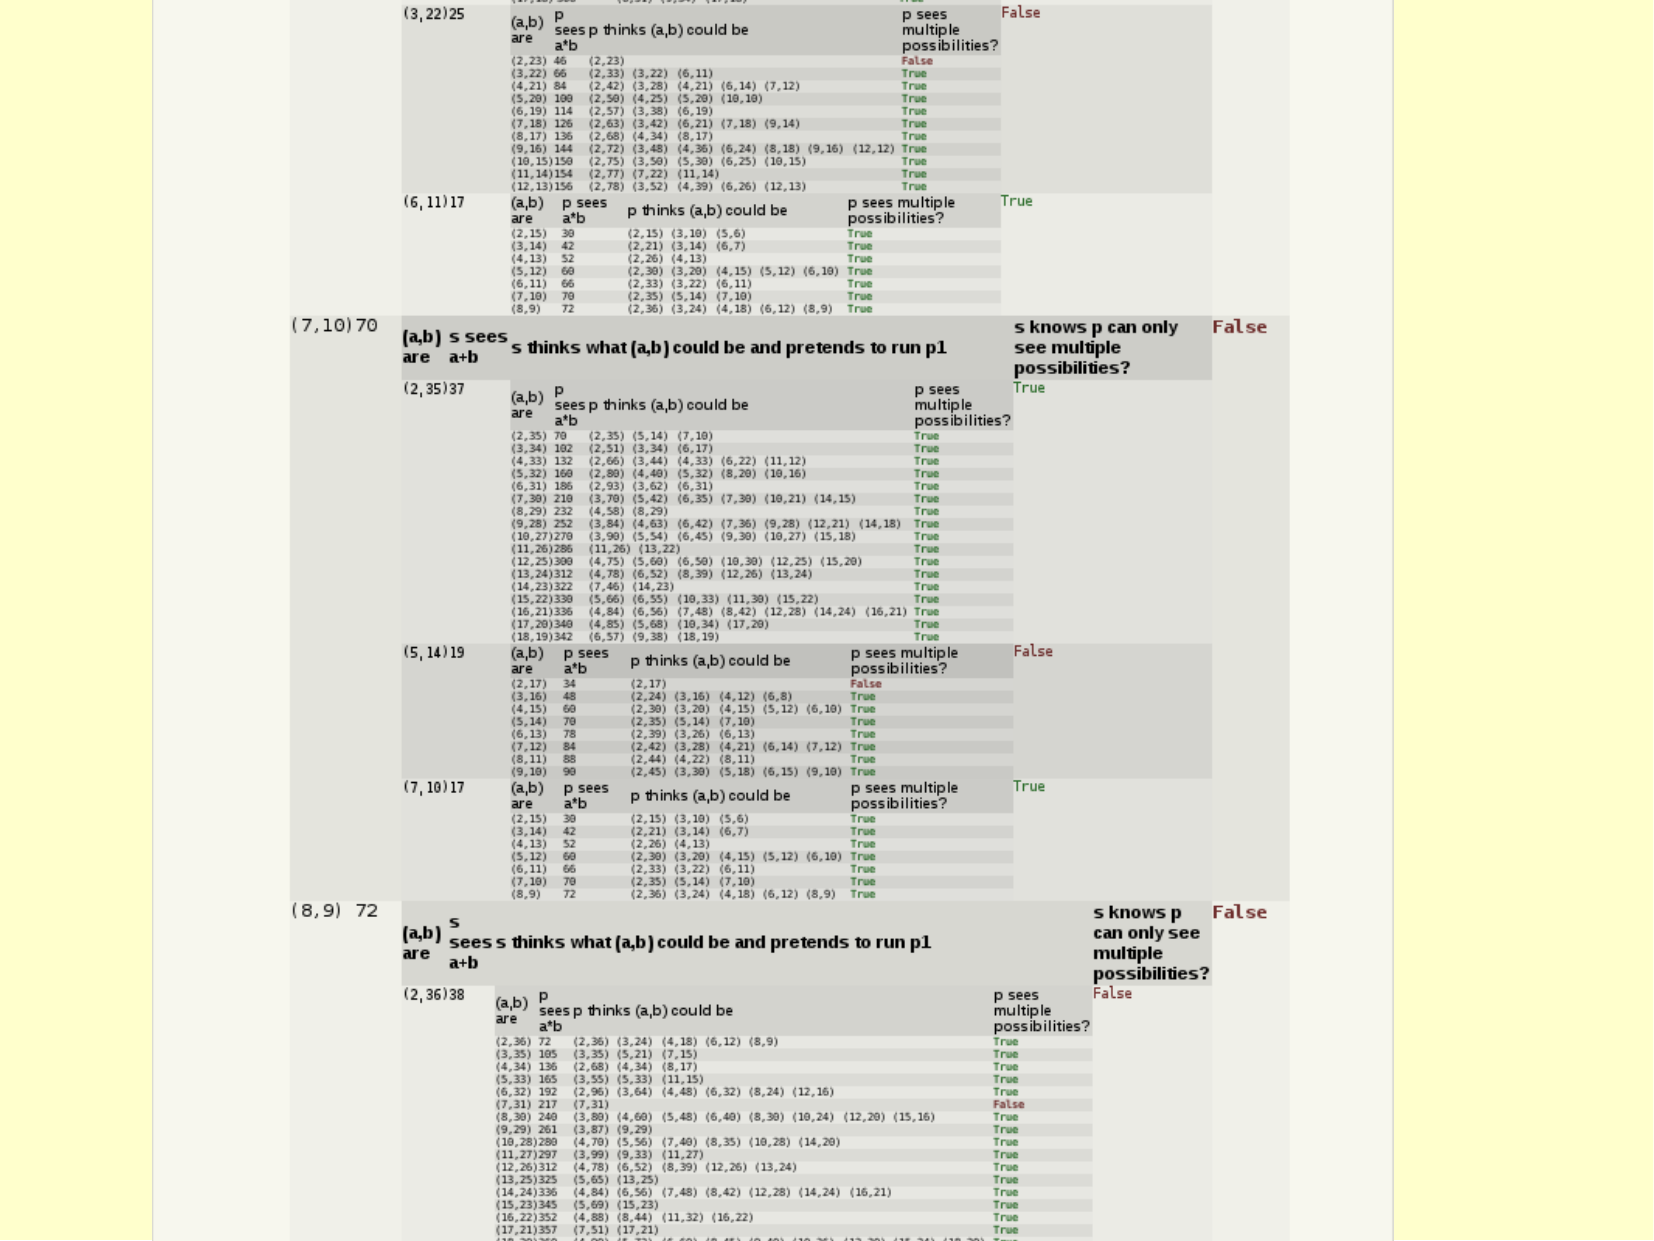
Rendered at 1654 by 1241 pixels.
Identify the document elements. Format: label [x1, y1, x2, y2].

picture [152, 0, 1394, 1241]
